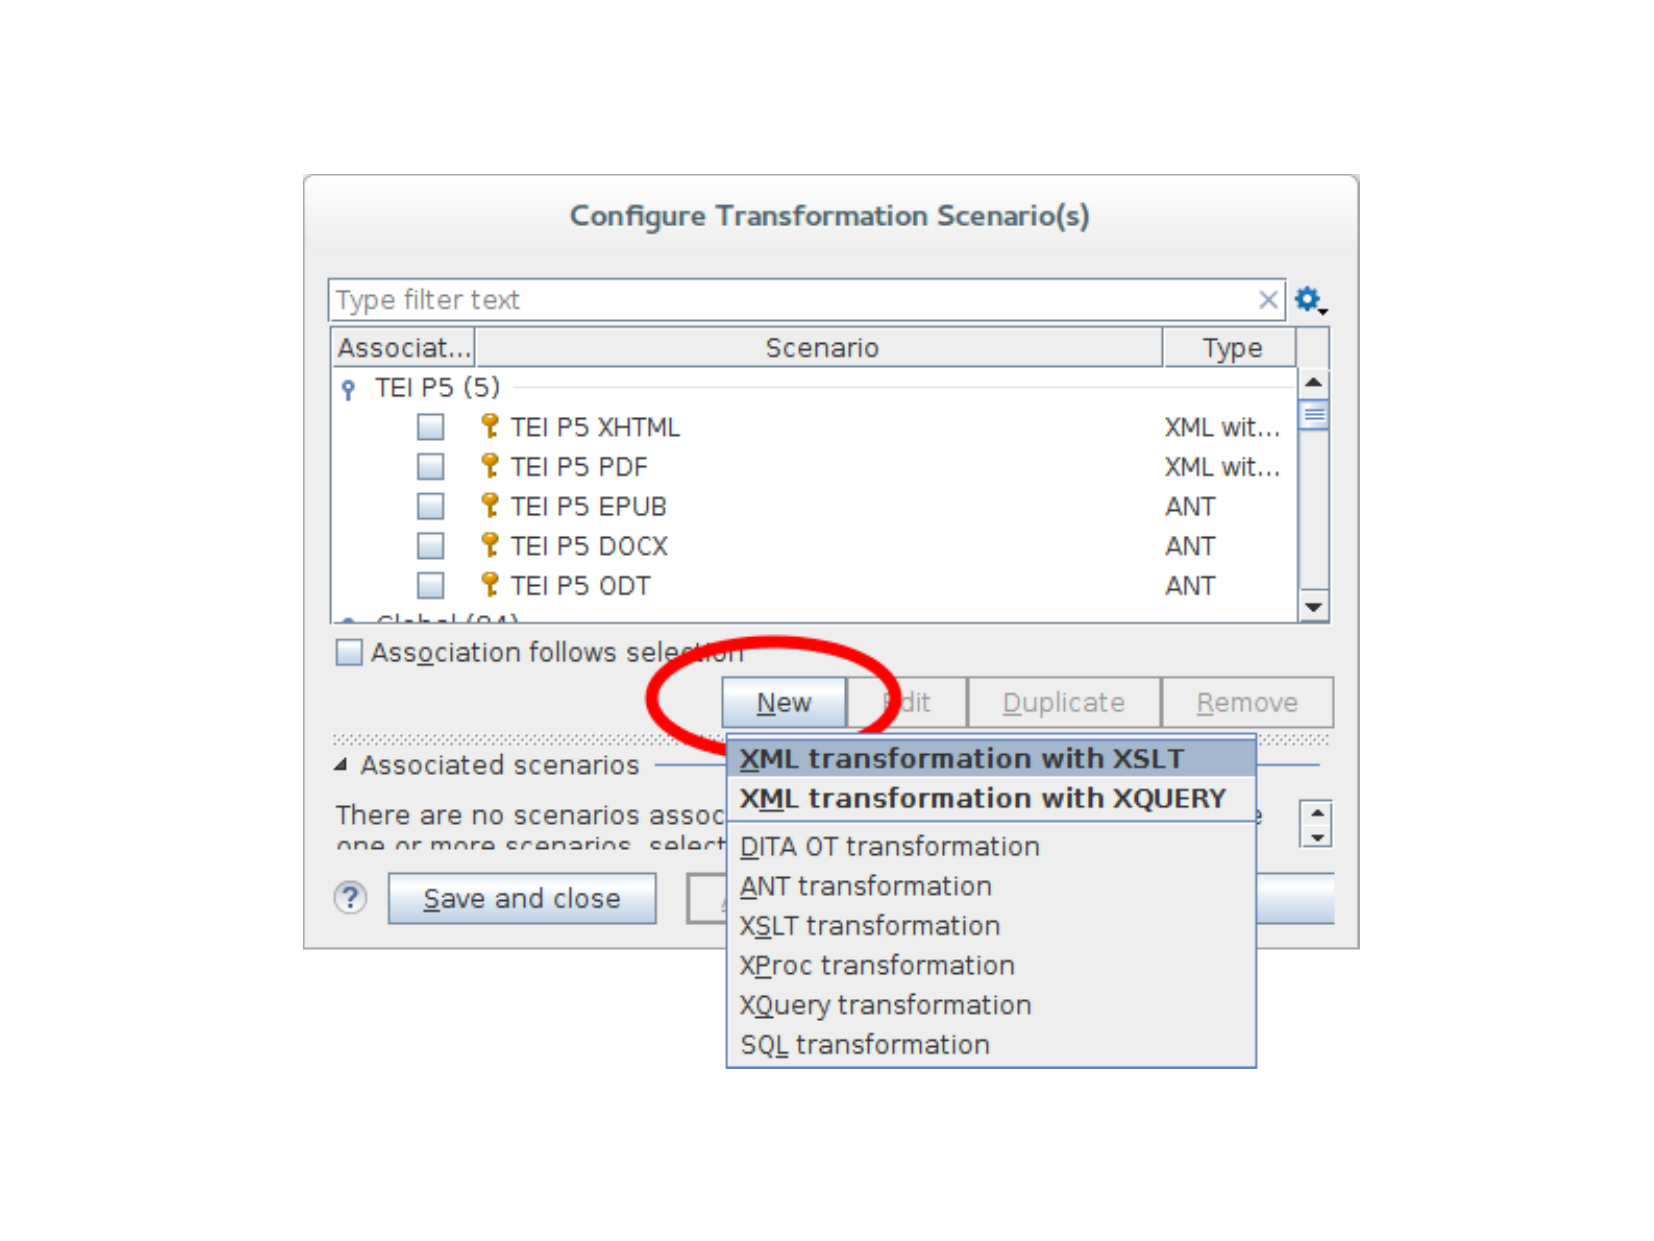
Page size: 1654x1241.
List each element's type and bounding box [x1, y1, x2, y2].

picture [303, 174, 1360, 1069]
